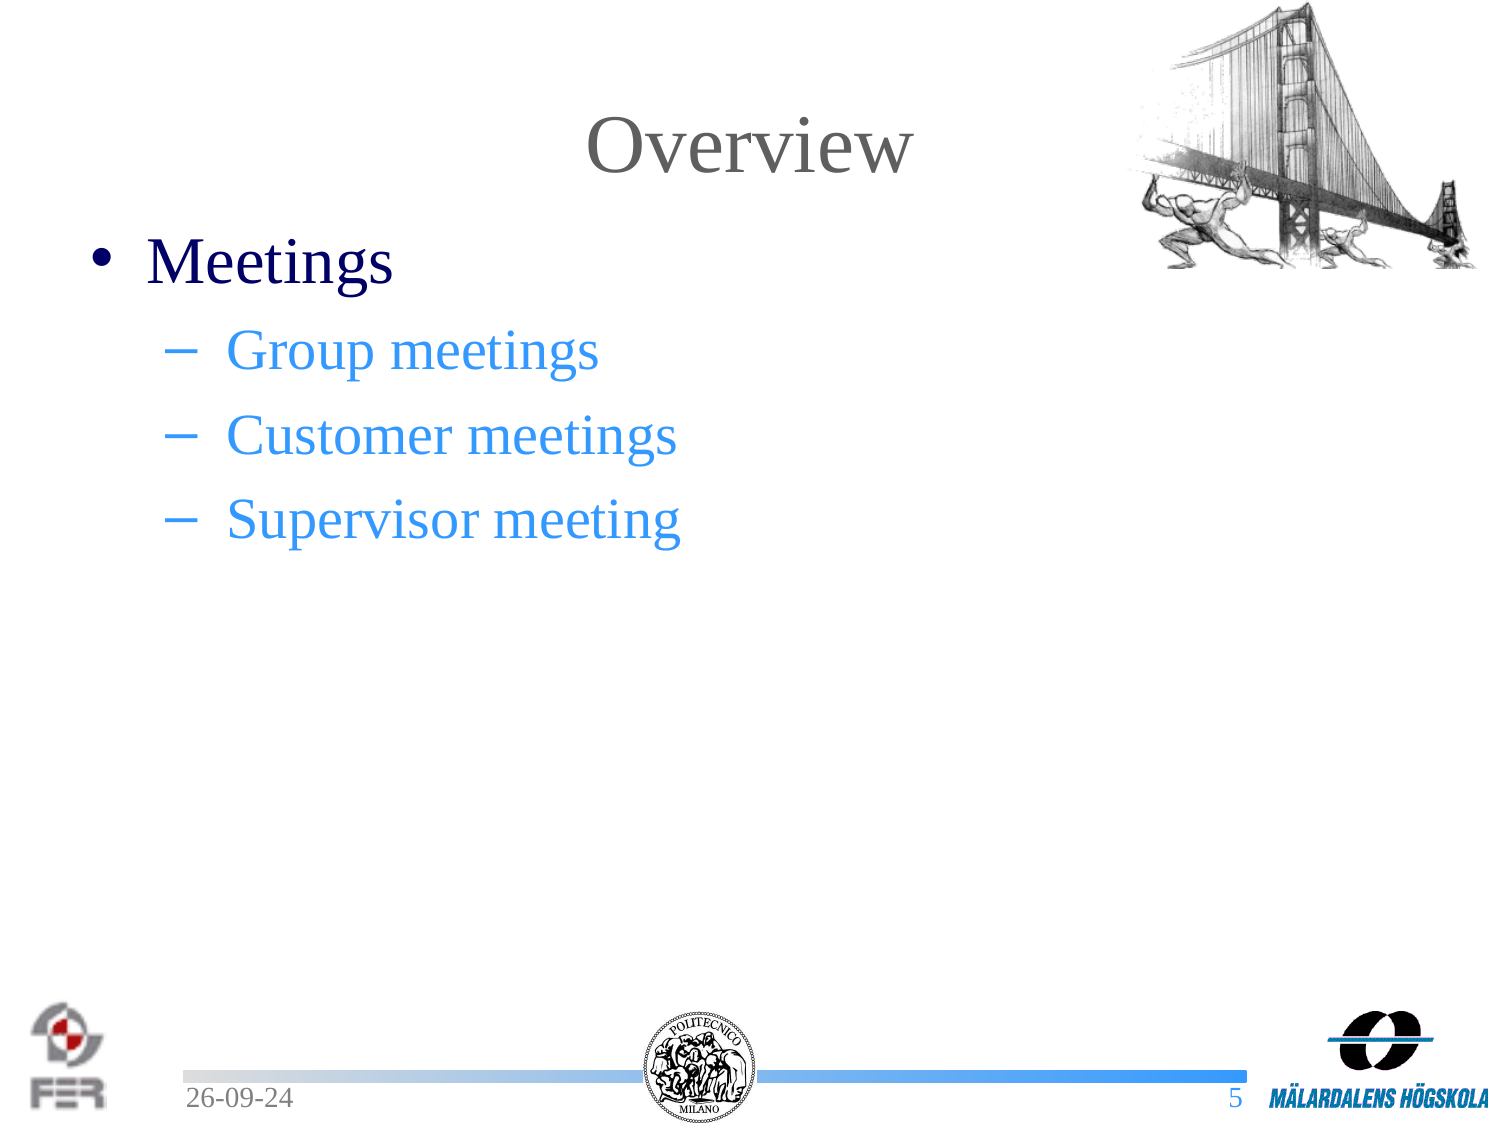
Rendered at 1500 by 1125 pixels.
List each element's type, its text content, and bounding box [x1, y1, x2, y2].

picture [1122, 0, 1477, 269]
title Overview [75, 45, 1122, 209]
picture [1435, 1096, 1441, 1104]
picture [29, 987, 107, 1125]
list Meetings Group meetings Customer meetings Supervisor meeting [75, 209, 1426, 952]
picture [643, 1011, 757, 1123]
text_box <numero> [1186, 1070, 1258, 1114]
picture [1454, 1091, 1459, 1108]
text_box 13-11-06 [171, 1070, 396, 1114]
picture [1269, 1011, 1488, 1108]
picture [1368, 1093, 1374, 1104]
